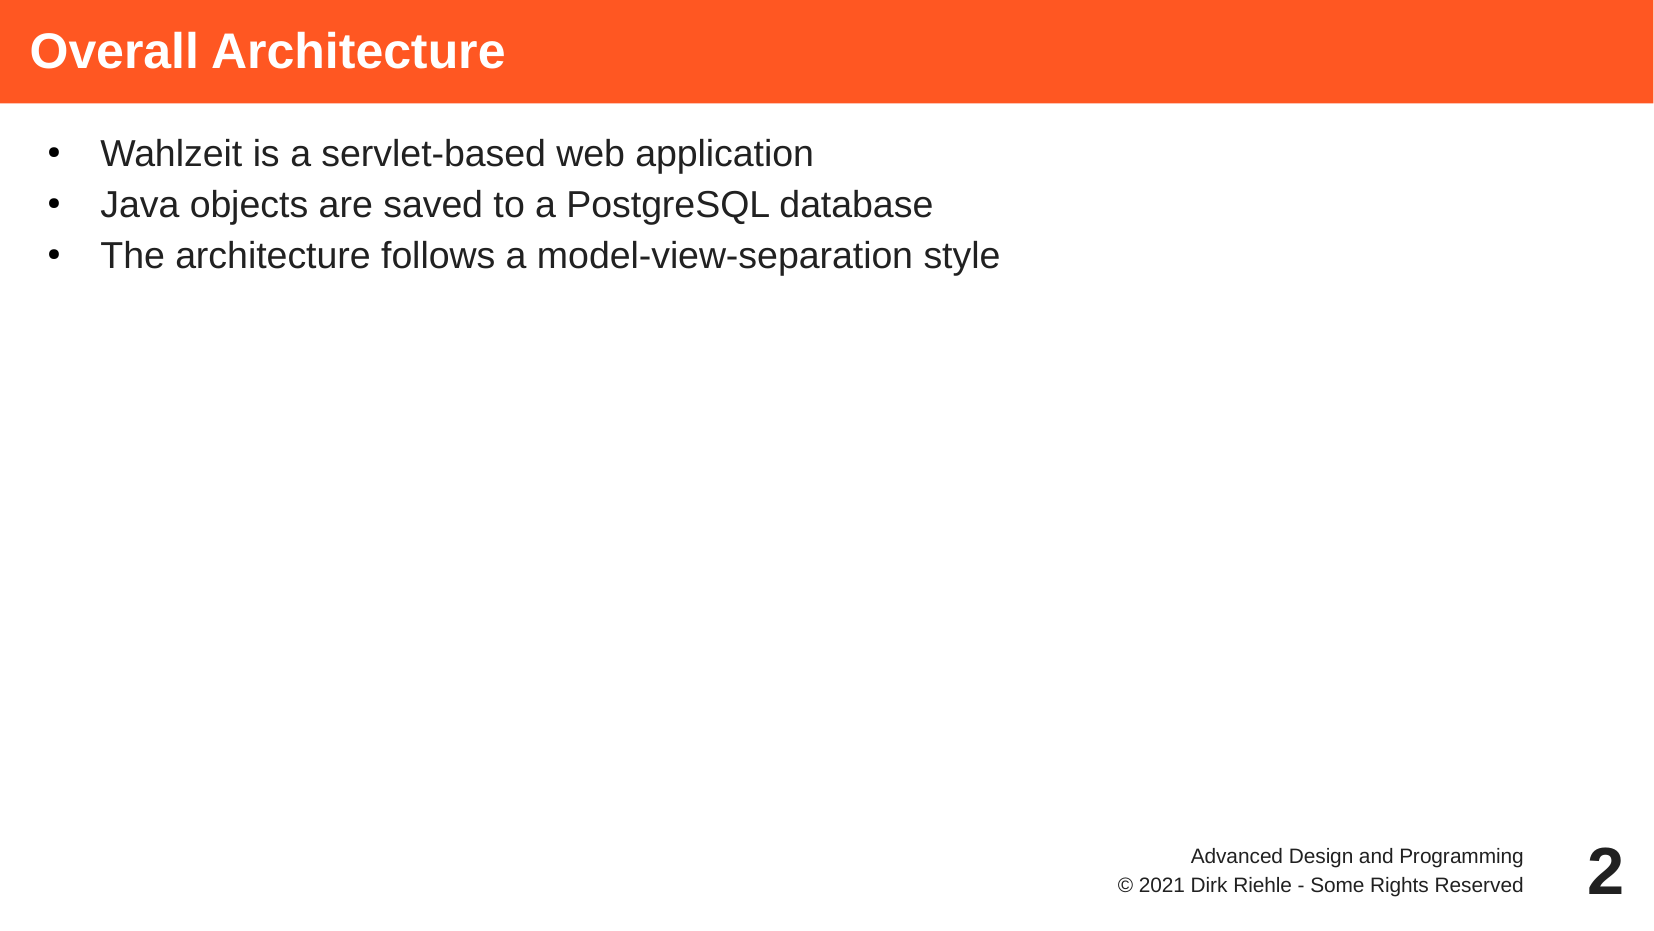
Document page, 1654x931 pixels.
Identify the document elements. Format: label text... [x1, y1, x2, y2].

title Overall Architecture [0, 0, 1654, 104]
list Wahlzeit is a servlet-based web application Java objects are saved to a PostgreSQL database The architecture follows a model-view-separation style [29, 132, 1625, 813]
